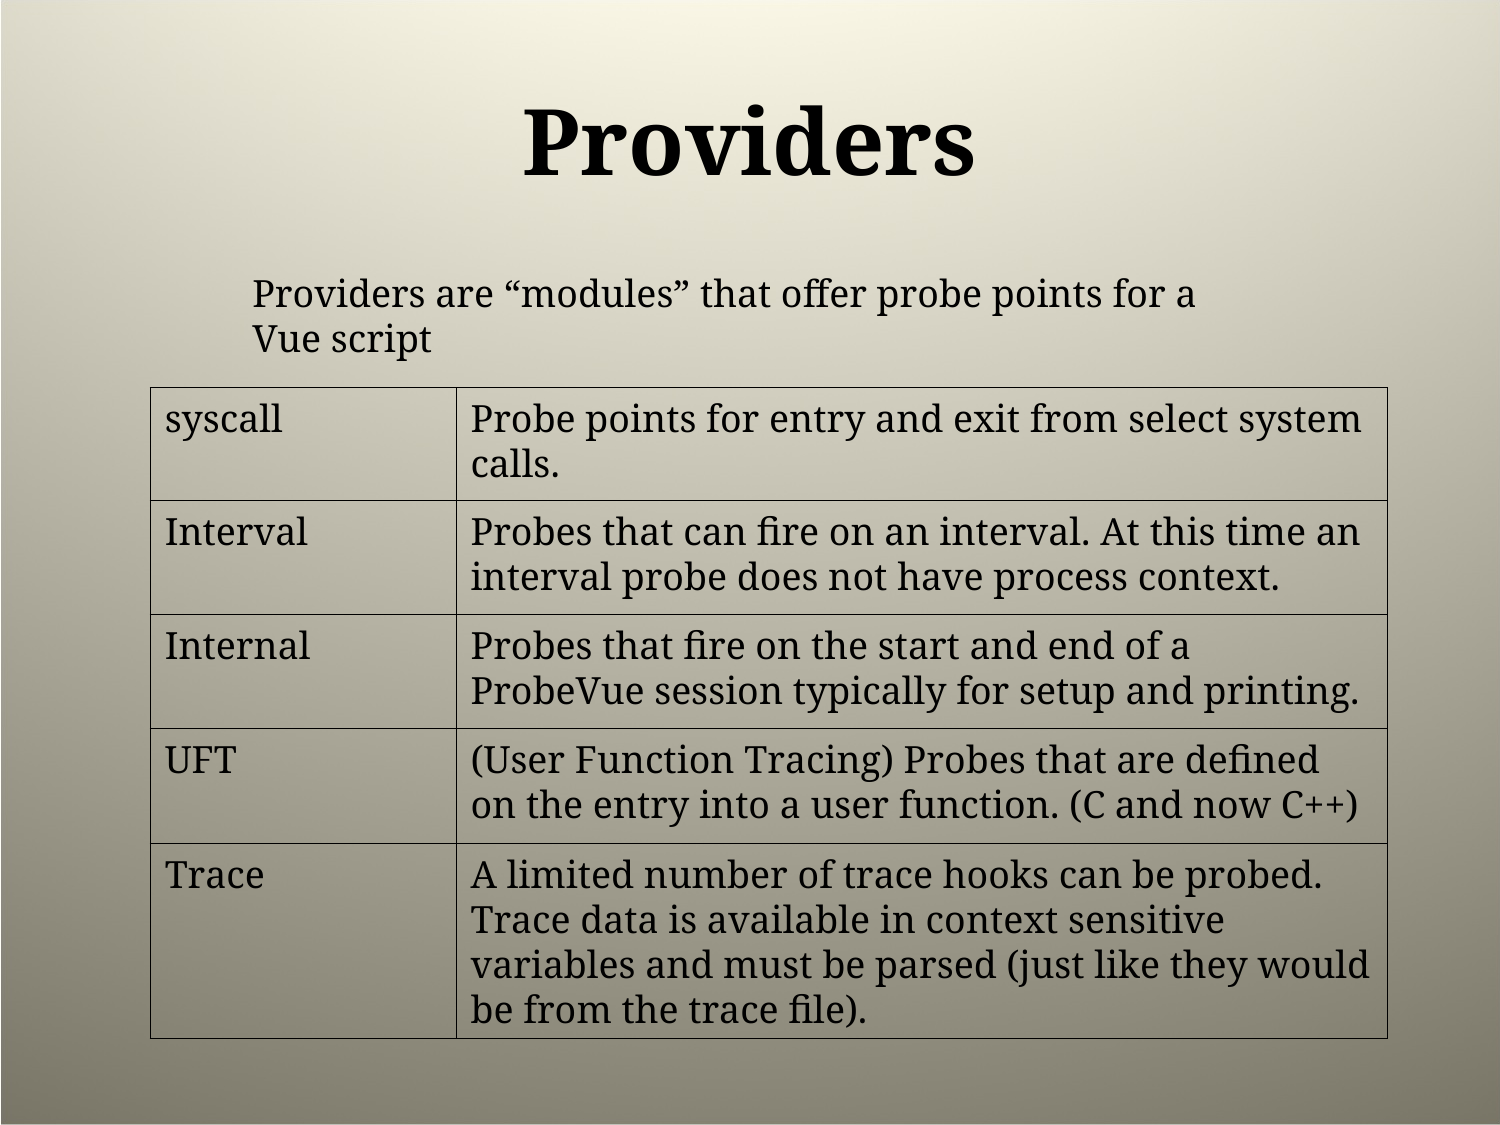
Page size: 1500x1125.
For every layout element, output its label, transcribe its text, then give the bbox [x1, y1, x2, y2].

text_box Providers are “modules” that offer probe points for a Vue script [237, 262, 1263, 368]
table_cell Probes that fire on the start and end of a ProbeVue session typically for setup and printing. [457, 615, 1387, 728]
table_cell UFT [151, 729, 456, 843]
table_cell A limited number of trace hooks can be probed. Trace data is available in context sensitive variables and must be parsed (just like they would be from the trace file). [457, 844, 1387, 1038]
table_cell Interval [151, 501, 456, 614]
table_cell Trace [151, 844, 456, 1038]
table_cell (User Function Tracing) Probes that are defined on the entry into a user function. (C and now C++) [457, 729, 1387, 843]
table_header Probe points for entry and exit from select system calls. [457, 388, 1387, 500]
table_cell Probes that can fire on an interval. At this time an interval probe does not have process context. [457, 501, 1387, 614]
title Providers [75, 45, 1426, 233]
table_cell Internal [151, 615, 456, 728]
picture [0, 0, 1500, 1125]
table_header syscall [151, 388, 456, 500]
